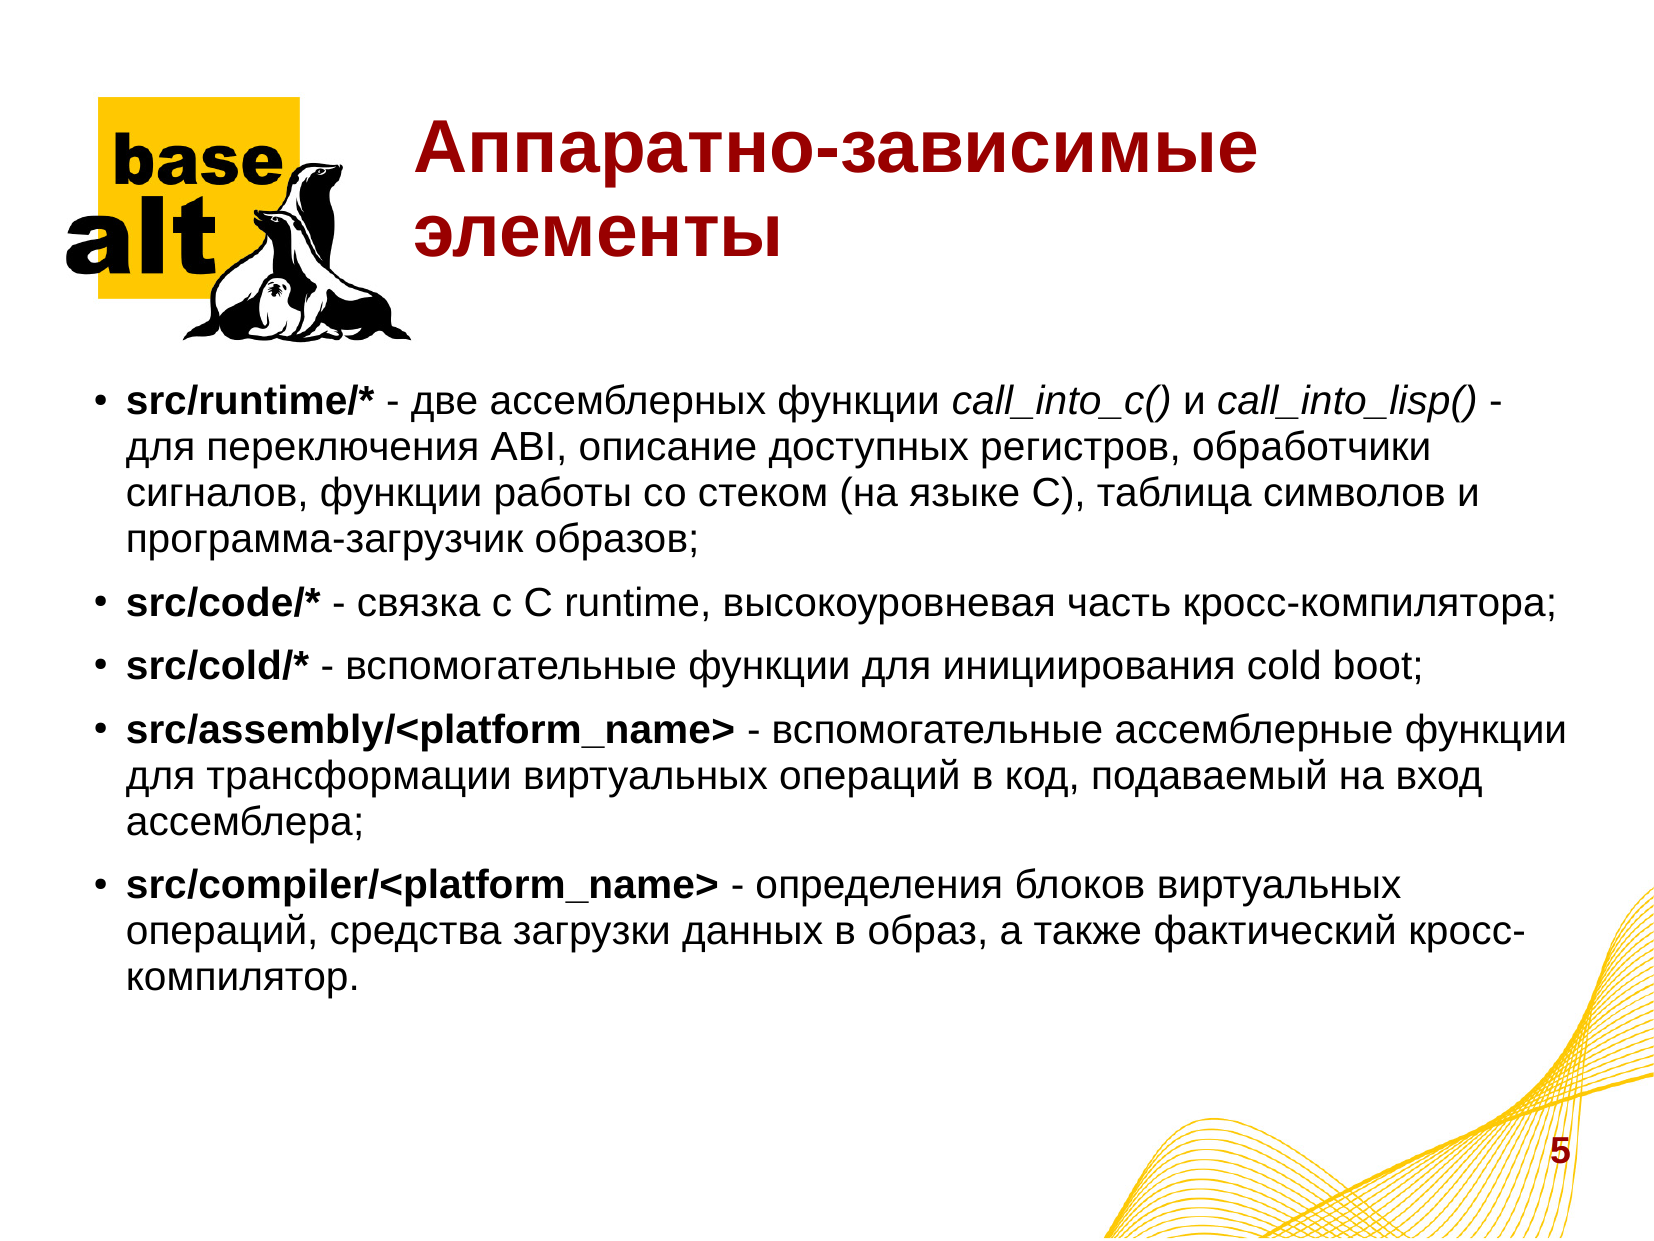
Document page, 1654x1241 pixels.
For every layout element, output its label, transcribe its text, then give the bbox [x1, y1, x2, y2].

title Аппаратно-зависимые элементы [413, 82, 1571, 296]
list src/runtime/* - две ассемблерных функции call_into_c() и call_into_lisp() - для переключения ABI, описание доступных регистров, обработчики сигналов, функции работы со стеком (на языке C), таблица символов и программа-загрузчик образов; src/code/* - связка с C runtime, высокоуровневая часть кросс-компилятора; src/cold/* - вспомогательные функции для инициирования cold boot; src/assembly/<platform_name> - вспомогательные ассемблерные функции для трансформации виртуальных операций в код, подаваемый на вход ассемблера; src/compiler/<platform_name> - определения блоков виртуальных операций, средства загрузки данных в образ, а также фактический кросс-компилятор. [82, 377, 1571, 1010]
picture [0, 0, 1654, 1241]
